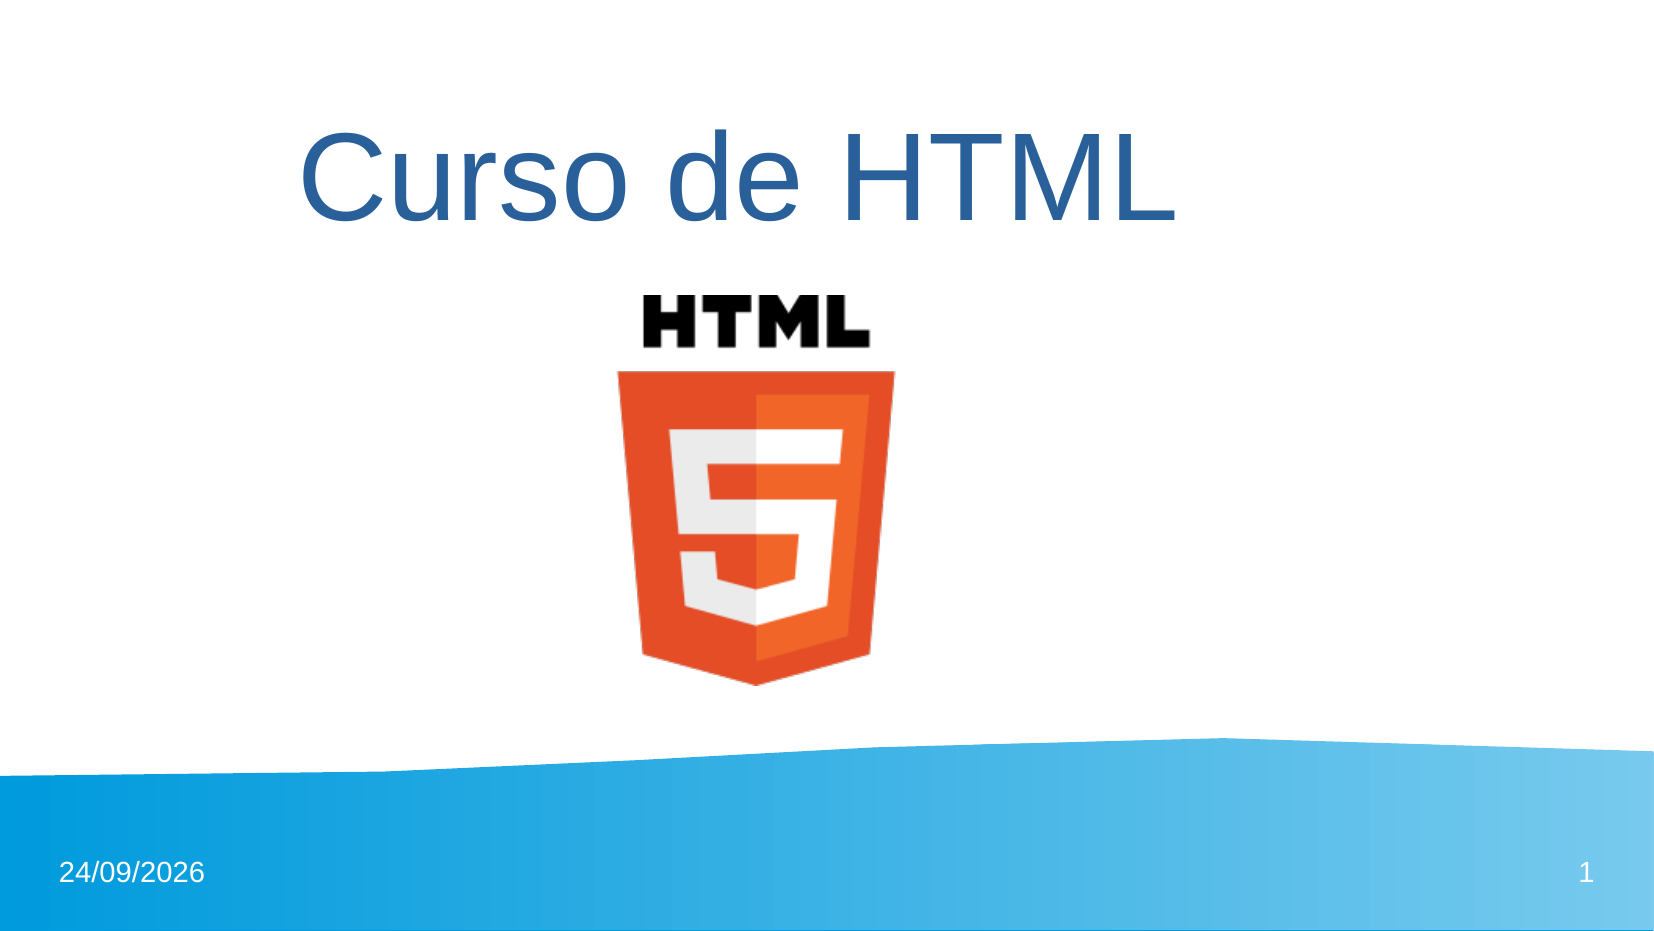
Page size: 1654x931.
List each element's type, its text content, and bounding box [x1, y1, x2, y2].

title Curso de HTML [0, 88, 1477, 266]
picture [561, 295, 952, 686]
